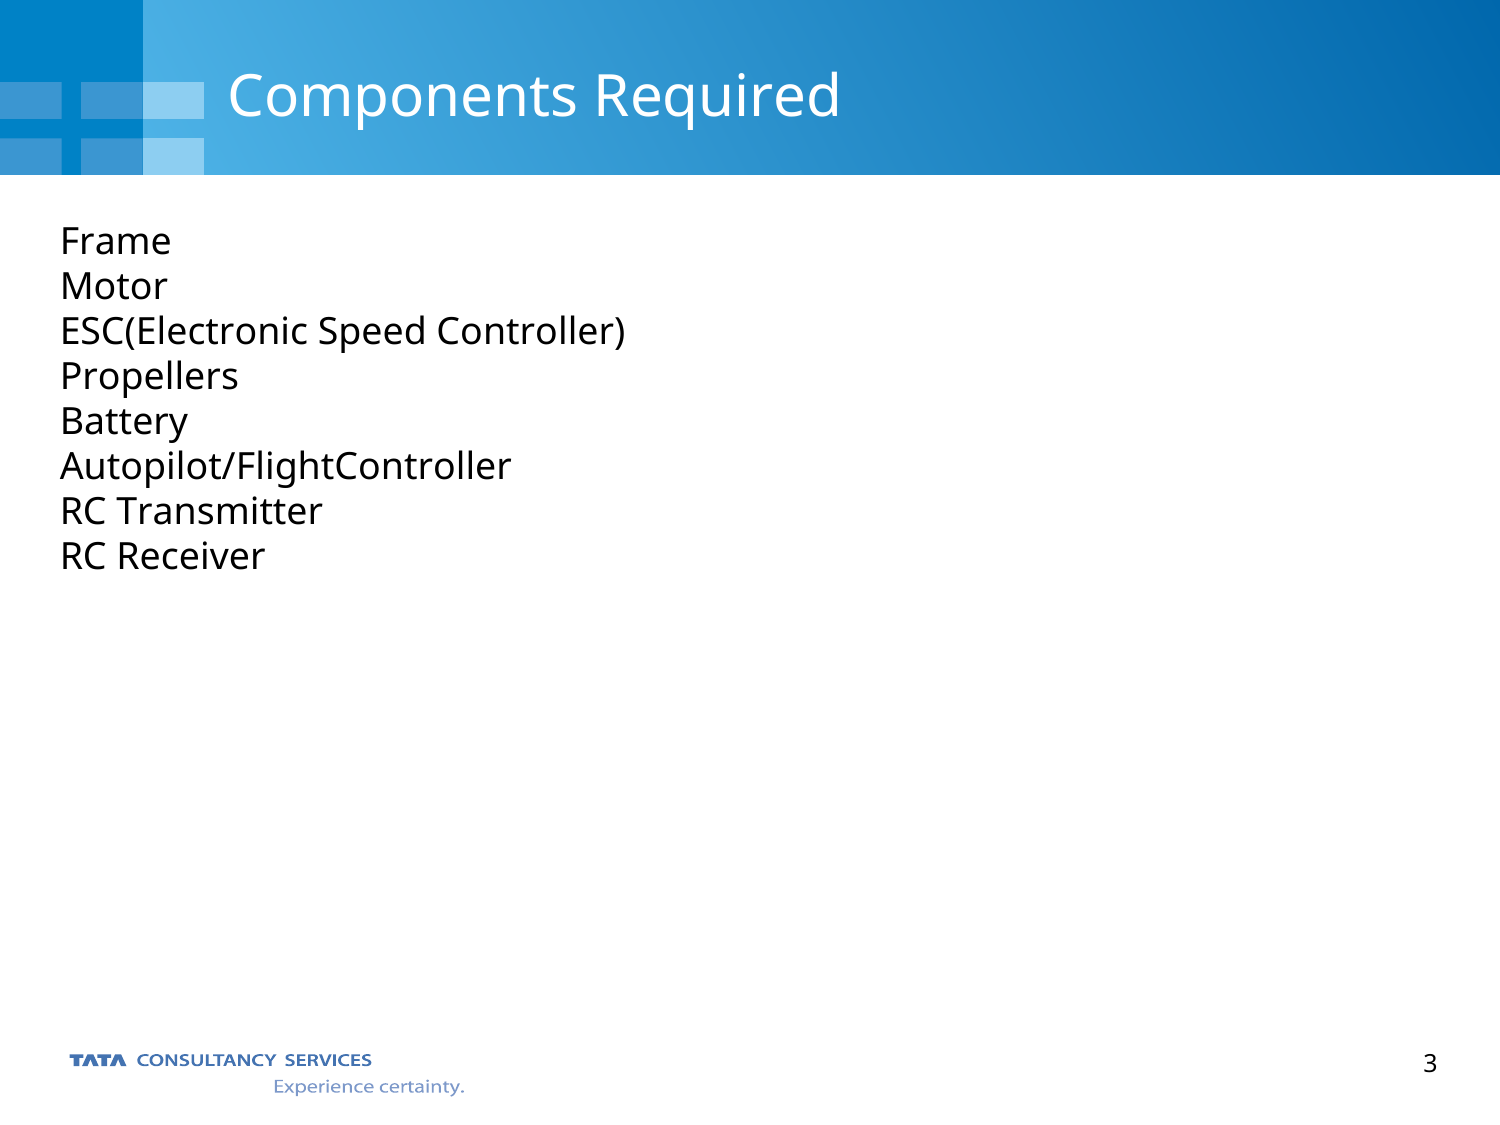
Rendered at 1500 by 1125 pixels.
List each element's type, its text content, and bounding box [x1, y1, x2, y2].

text_box Components Required [212, 50, 1449, 137]
text_box Frame Motor ESC(Electronic Speed Controller) Propellers Battery Autopilot/FlightController RC Transmitter RC Receiver [45, 209, 1291, 990]
